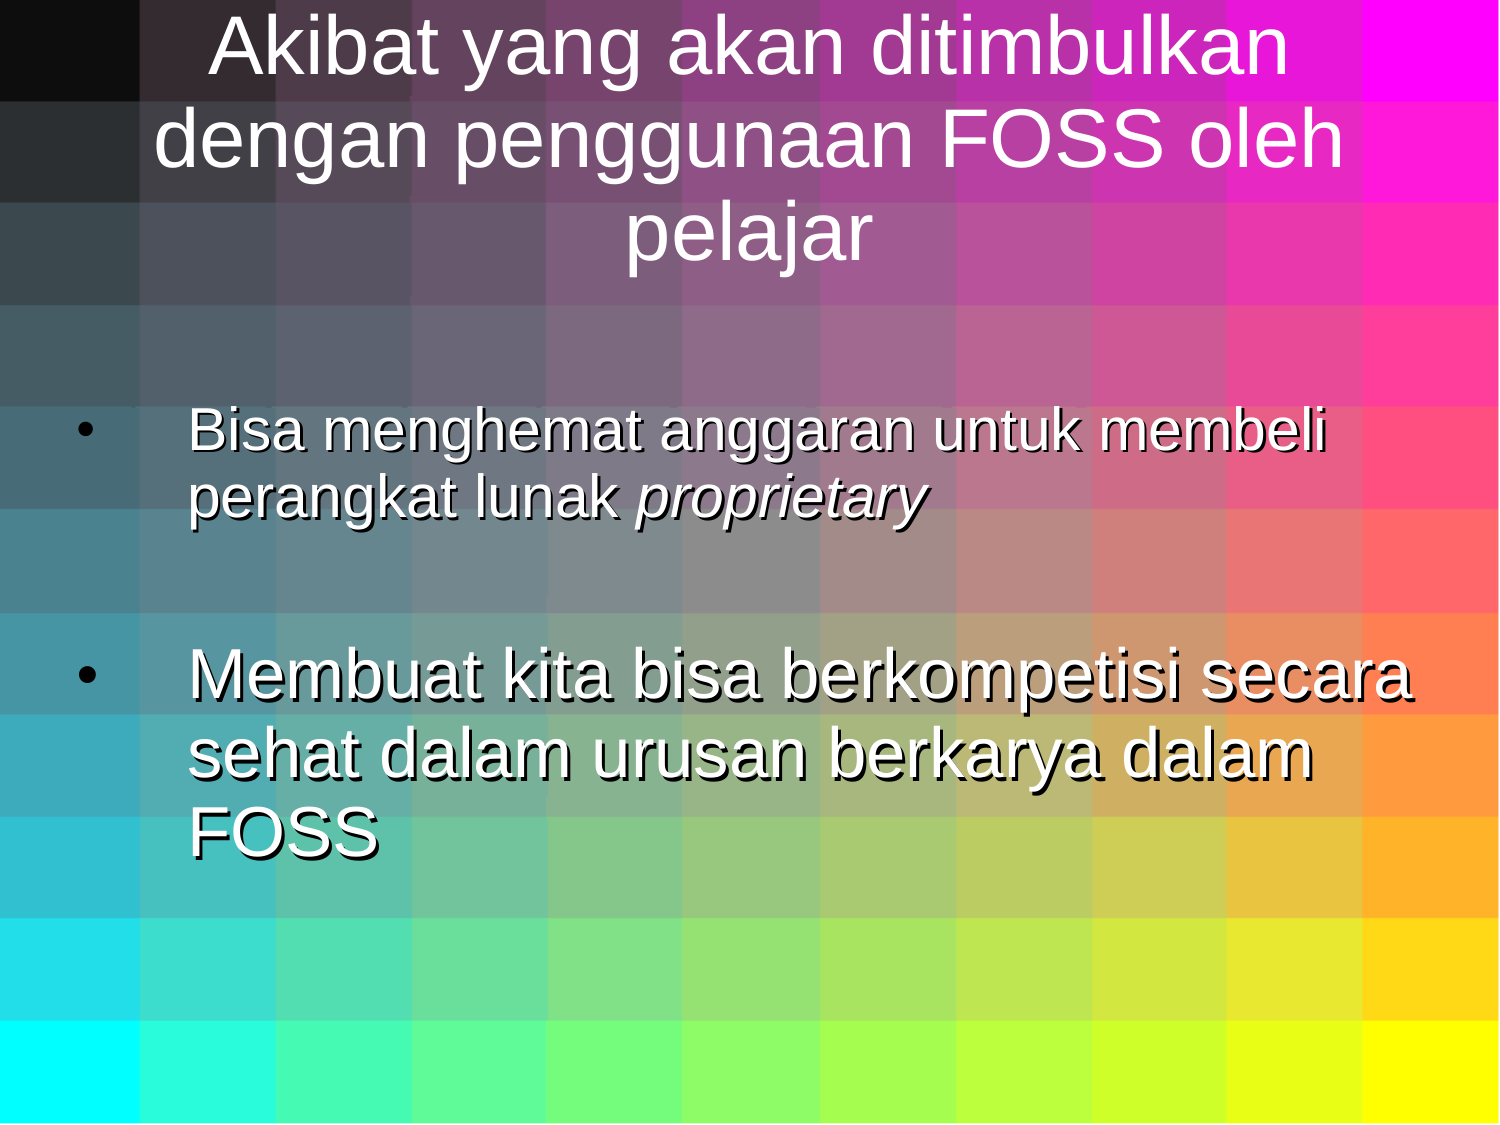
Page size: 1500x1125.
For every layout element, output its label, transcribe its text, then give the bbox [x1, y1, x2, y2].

subtitle Bisa menghemat anggaran untuk membeli perangkat lunak proprietary Membuat kita bisa berkompetisi secara sehat dalam urusan berkarya dalam FOSS [75, 269, 1425, 999]
title Akibat yang akan ditimbulkan dengan penggunaan FOSS oleh pelajar [75, 0, 1425, 269]
picture [0, 0, 1500, 1125]
